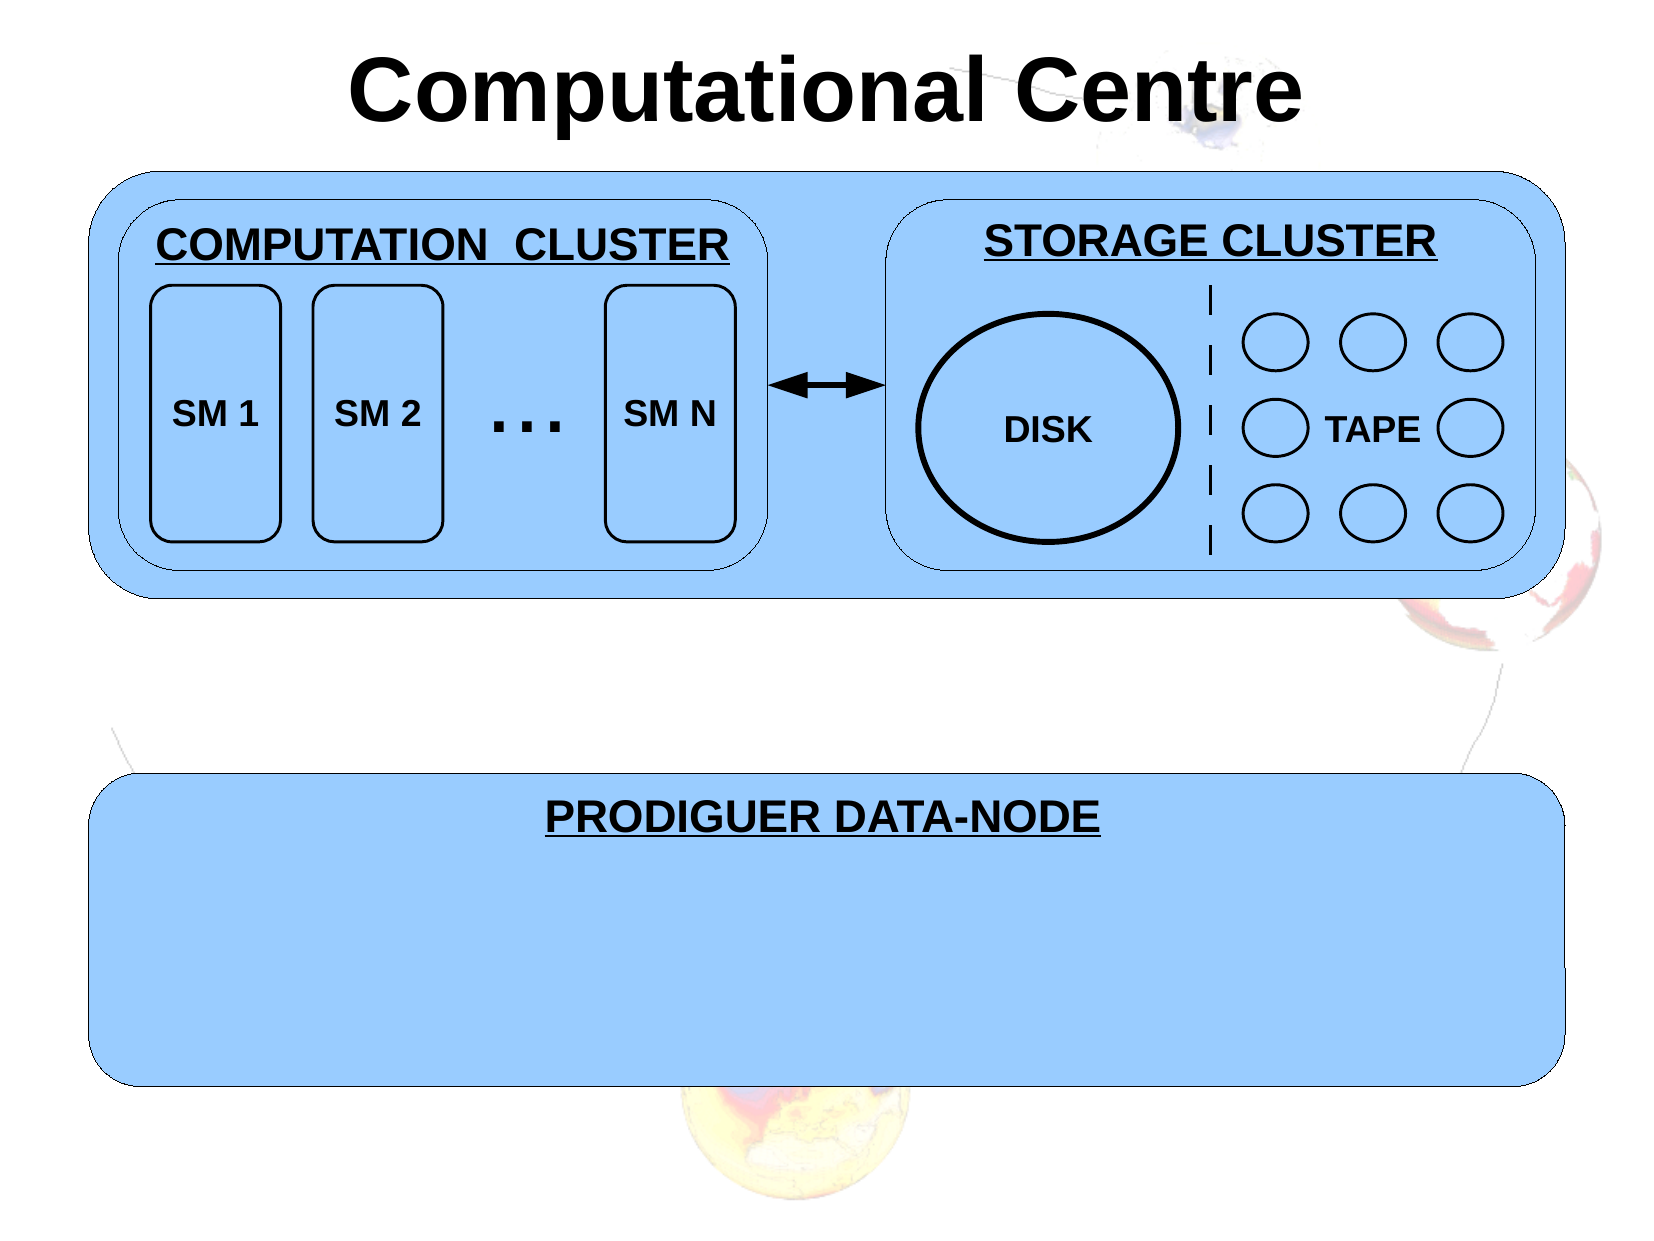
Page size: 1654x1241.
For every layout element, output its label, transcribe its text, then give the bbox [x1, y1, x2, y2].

text_box COMPUTATION CLUSTER [118, 211, 768, 278]
text_box DISK [950, 401, 1146, 459]
text_box SM 2 [312, 285, 443, 542]
title Computational Centre [82, 14, 1571, 165]
text_box TAPE [1275, 401, 1471, 459]
text_box SM 1 [150, 285, 281, 542]
text_box STORAGE CLUSTER [885, 207, 1536, 274]
picture [0, 0, 1654, 1241]
text_box ... [462, 334, 593, 461]
text_box PRODIGUER DATA-NODE [529, 783, 1106, 850]
text_box [88, 171, 1566, 599]
text_box [88, 773, 1566, 1087]
text_box SM N [605, 285, 736, 542]
